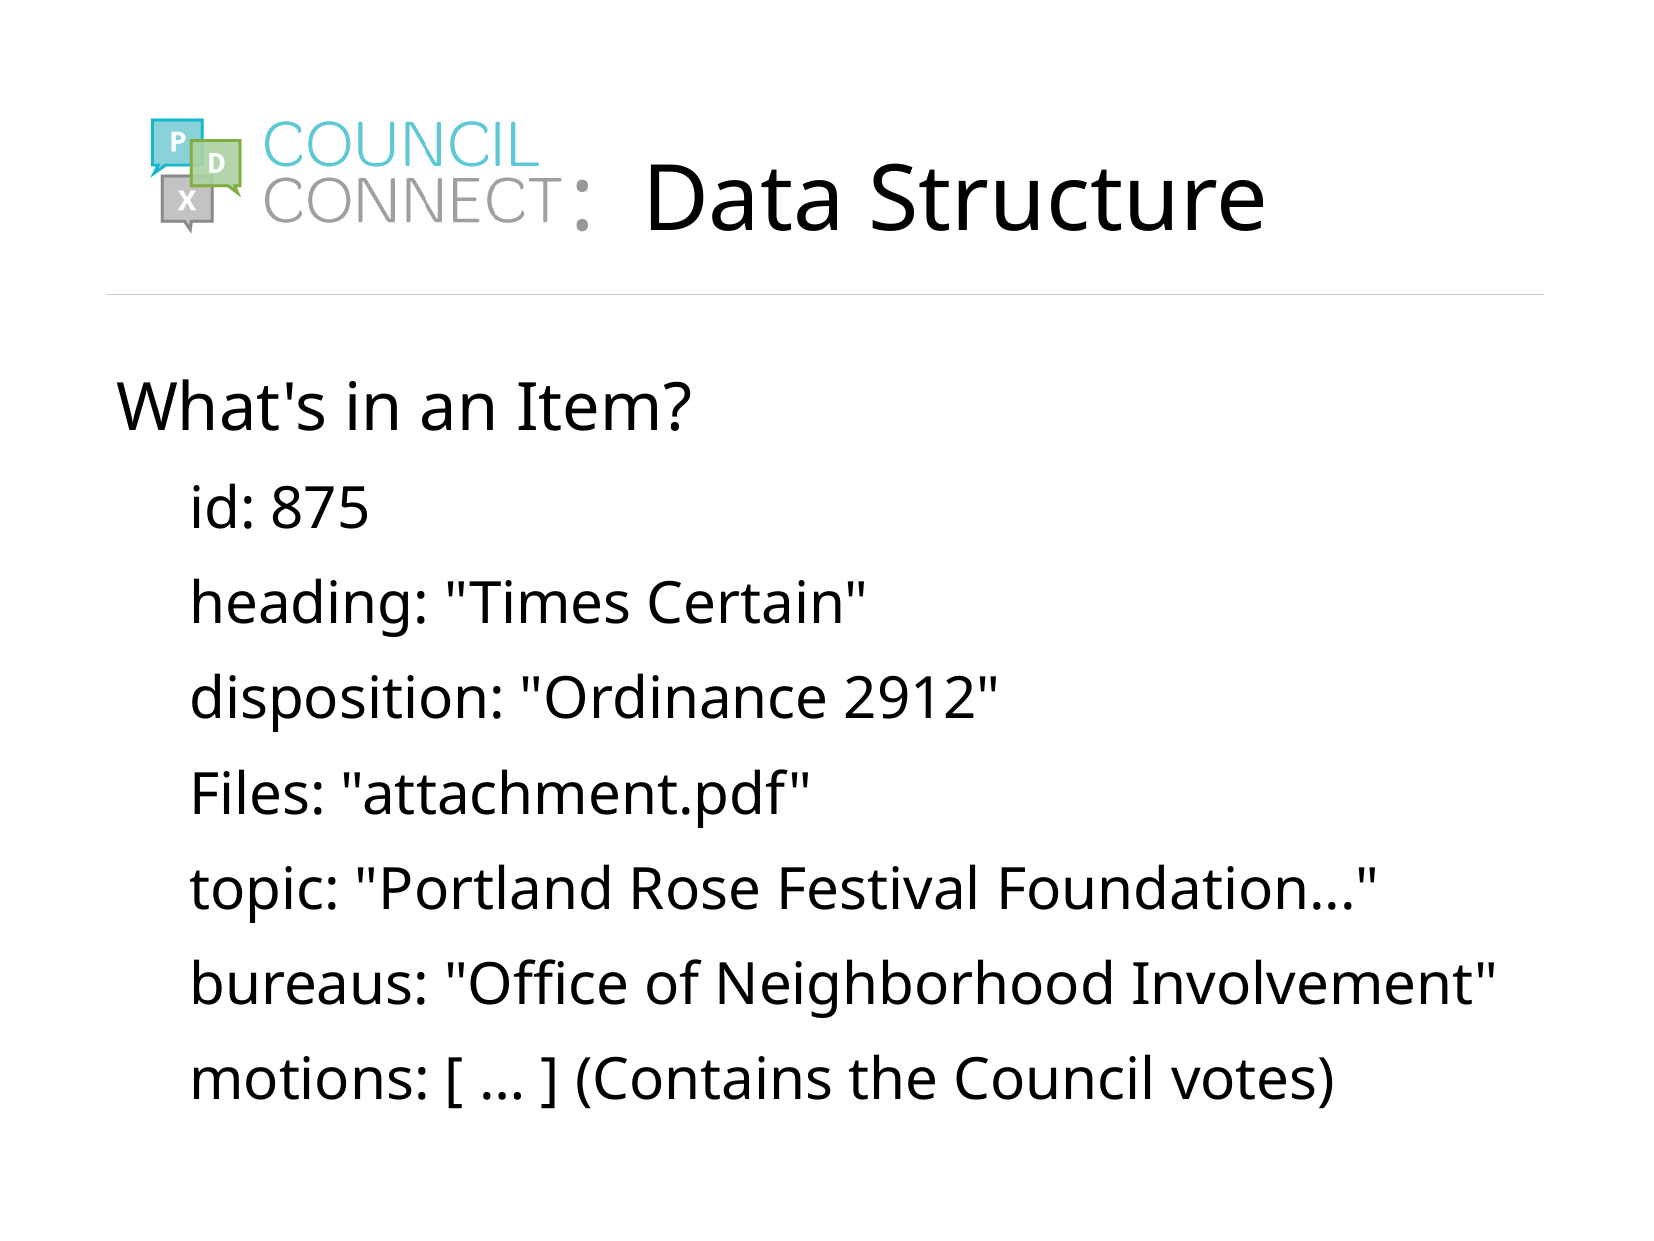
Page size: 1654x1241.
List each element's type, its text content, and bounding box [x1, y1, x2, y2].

text_box : Data Structure [505, 140, 1334, 249]
picture [150, 111, 563, 237]
text_box What's in an Item? [101, 351, 1544, 545]
text_box id: 875 heading: "Times Certain" disposition: "Ordinance 2912" Files: "attachment.pdf" topic: "Portland Rose Festival Foundation..." bureaus: "Office of Neighborhood Involvement" motions: [ … ] (Contains the Council votes) [189, 459, 1615, 1107]
